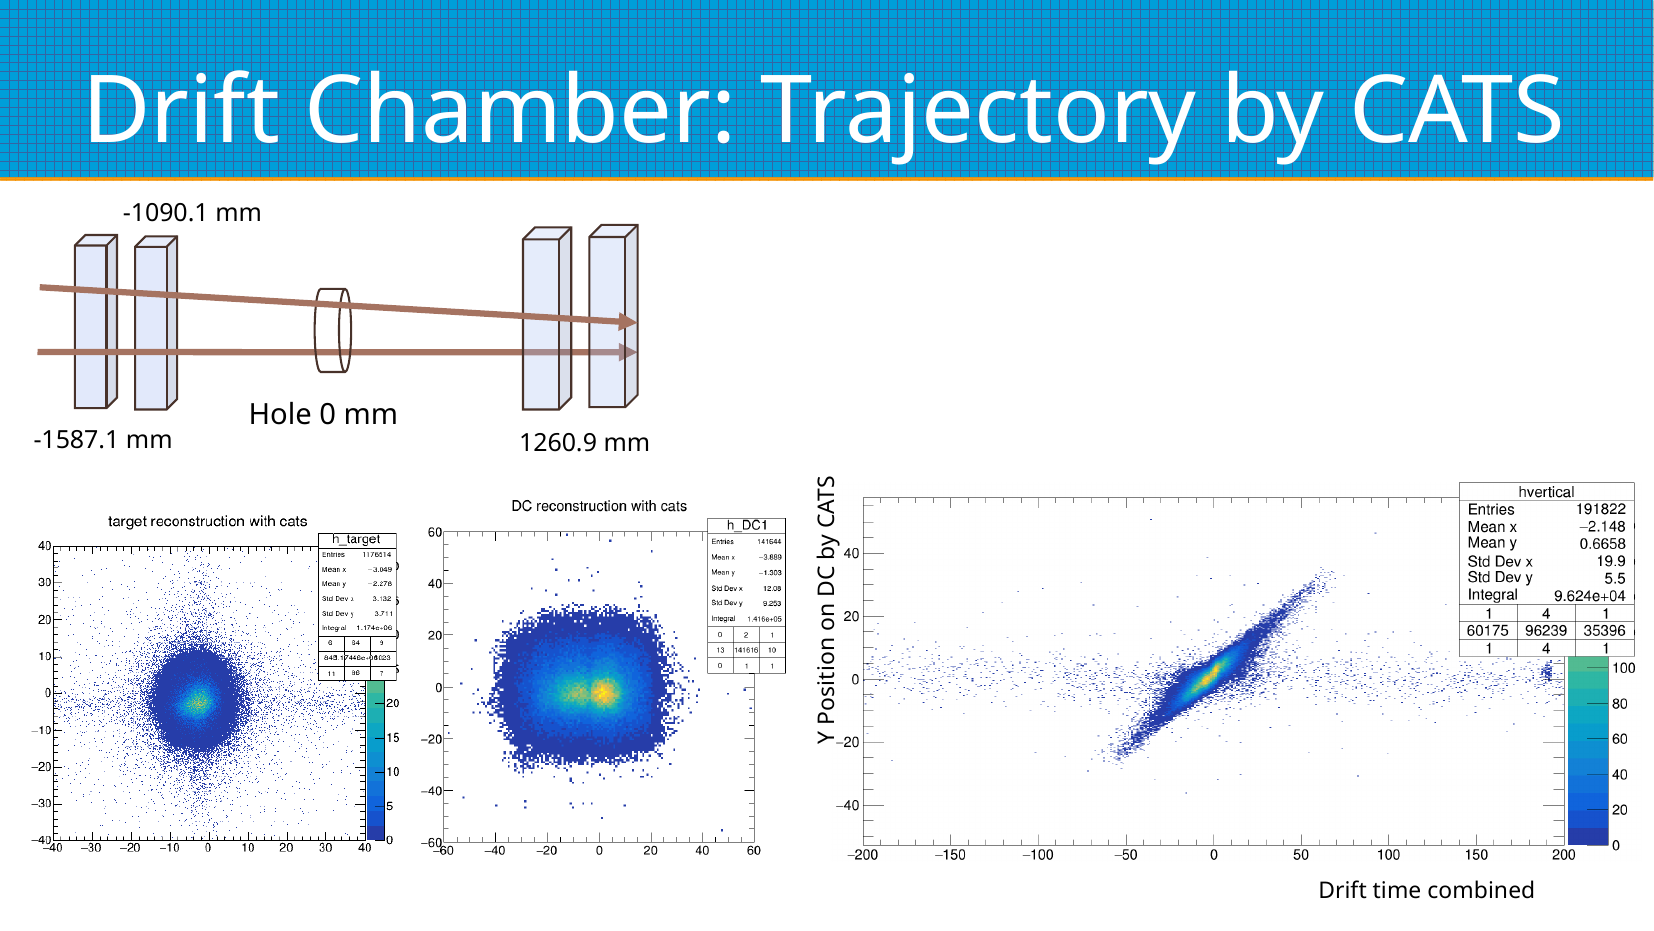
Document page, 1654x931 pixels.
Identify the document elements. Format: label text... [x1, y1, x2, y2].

text_box [589, 226, 638, 322]
text_box [135, 237, 178, 292]
picture [17, 495, 791, 881]
text_box [523, 228, 572, 315]
text_box -1090.1 mm [116, 189, 342, 236]
text_box [75, 293, 117, 348]
picture [831, 482, 1642, 862]
text_box [75, 236, 117, 288]
text_box Drift time combined [1312, 852, 1613, 927]
text_box [75, 356, 117, 409]
title Drift Chamber: Trajectory by CATS [82, 14, 1571, 171]
text_box Y Position on DC by CATS [788, 450, 863, 751]
text_box Hole 0 mm [242, 367, 431, 459]
text_box [523, 320, 572, 410]
text_box [135, 356, 178, 410]
text_box [589, 323, 638, 408]
text_box -1587.1 mm [27, 415, 253, 462]
text_box [135, 297, 178, 348]
text_box 1260.9 mm [513, 418, 739, 465]
